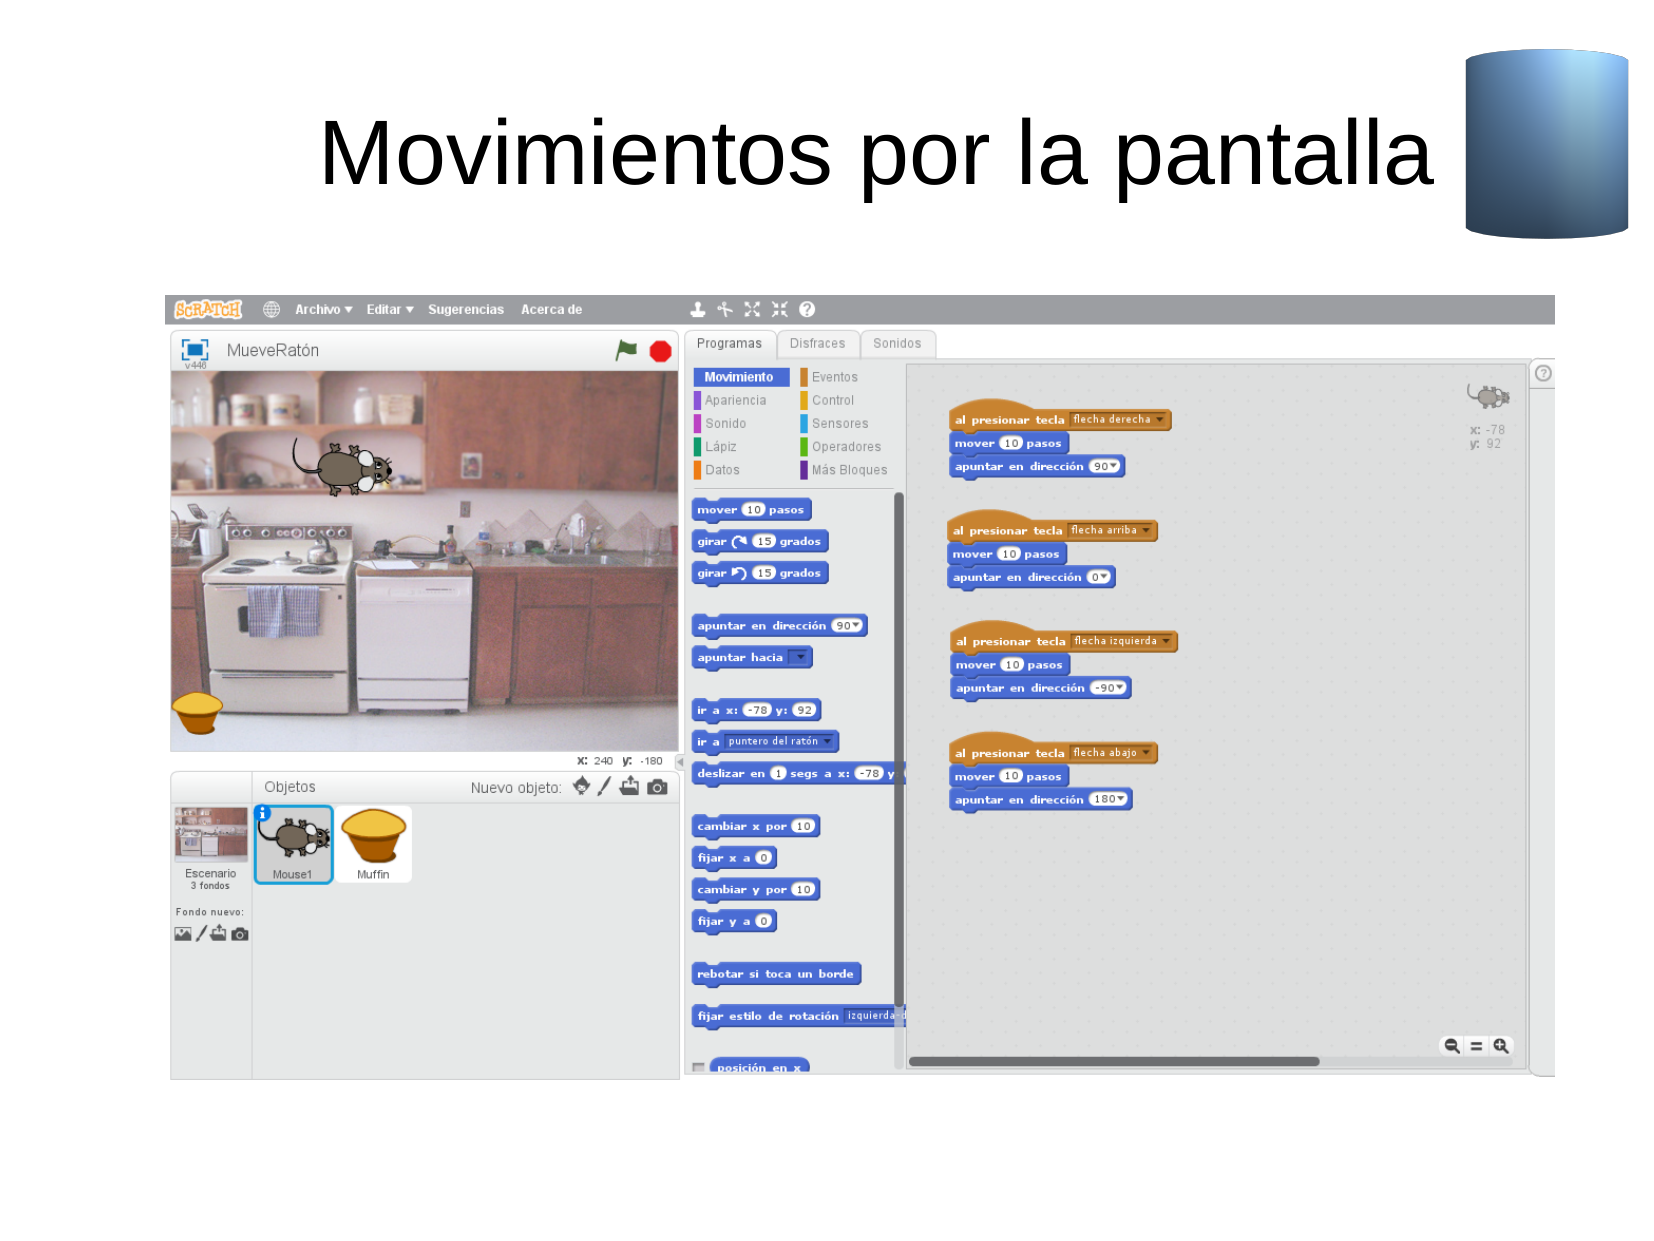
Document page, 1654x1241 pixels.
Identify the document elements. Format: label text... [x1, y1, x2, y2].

picture [165, 295, 1555, 1080]
title Movimientos por la pantalla [82, 49, 1571, 257]
